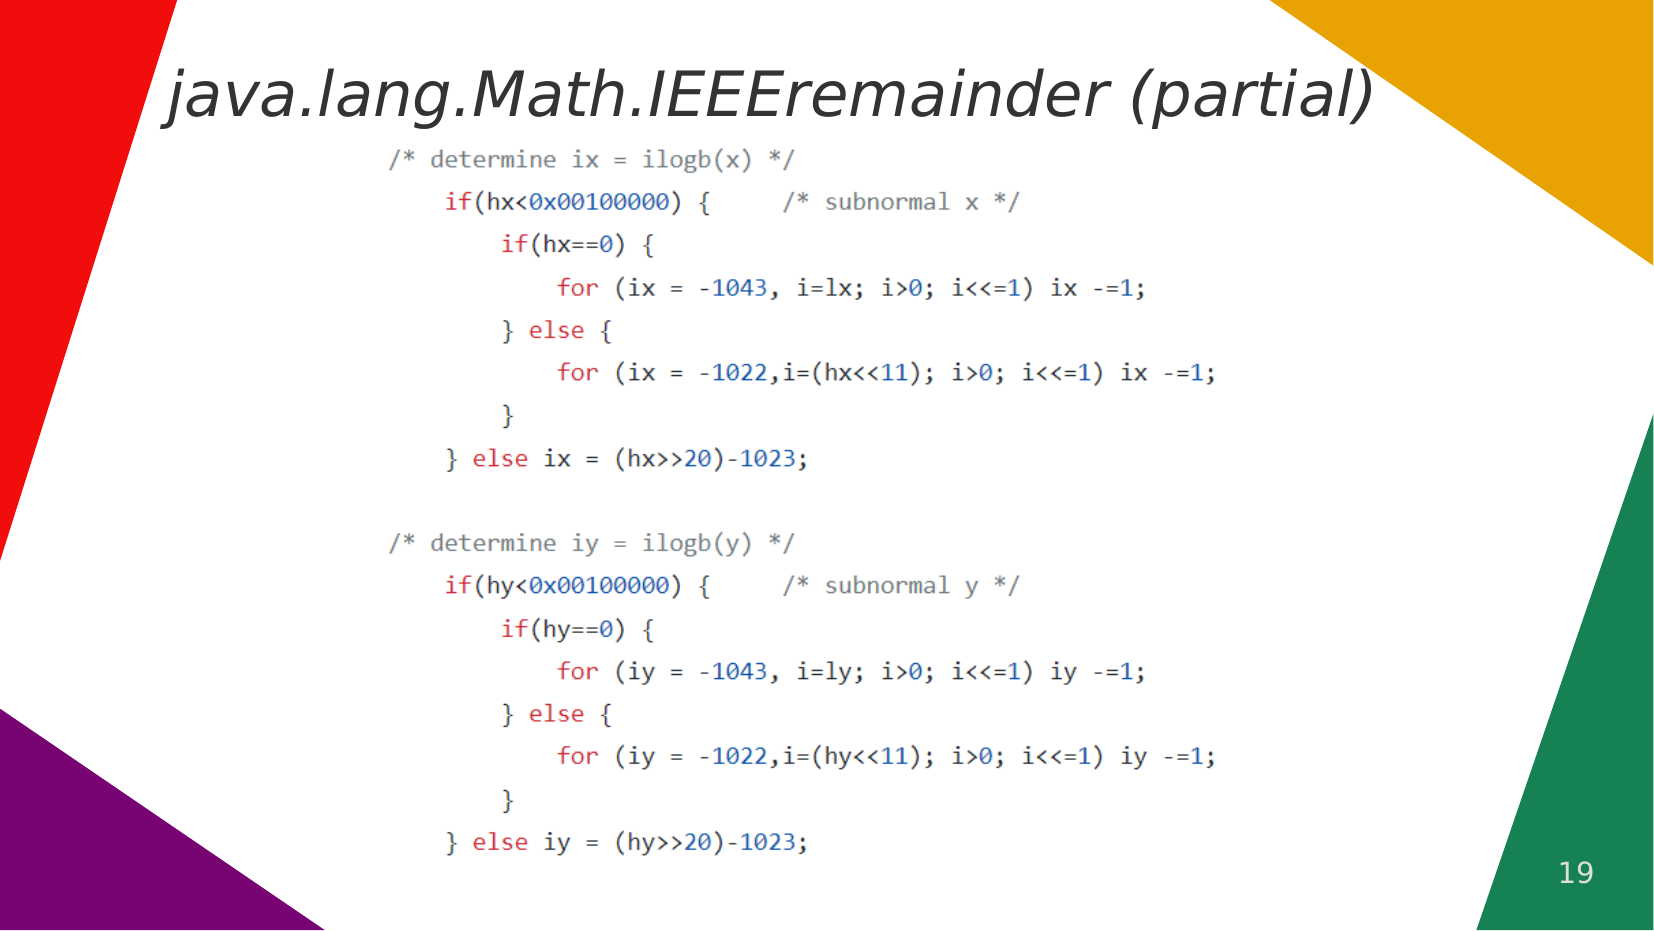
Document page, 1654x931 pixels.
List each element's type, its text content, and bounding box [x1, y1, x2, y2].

picture [388, 143, 1238, 876]
title java.lang.Math.IEEEremainder (partial) [64, 58, 1483, 207]
